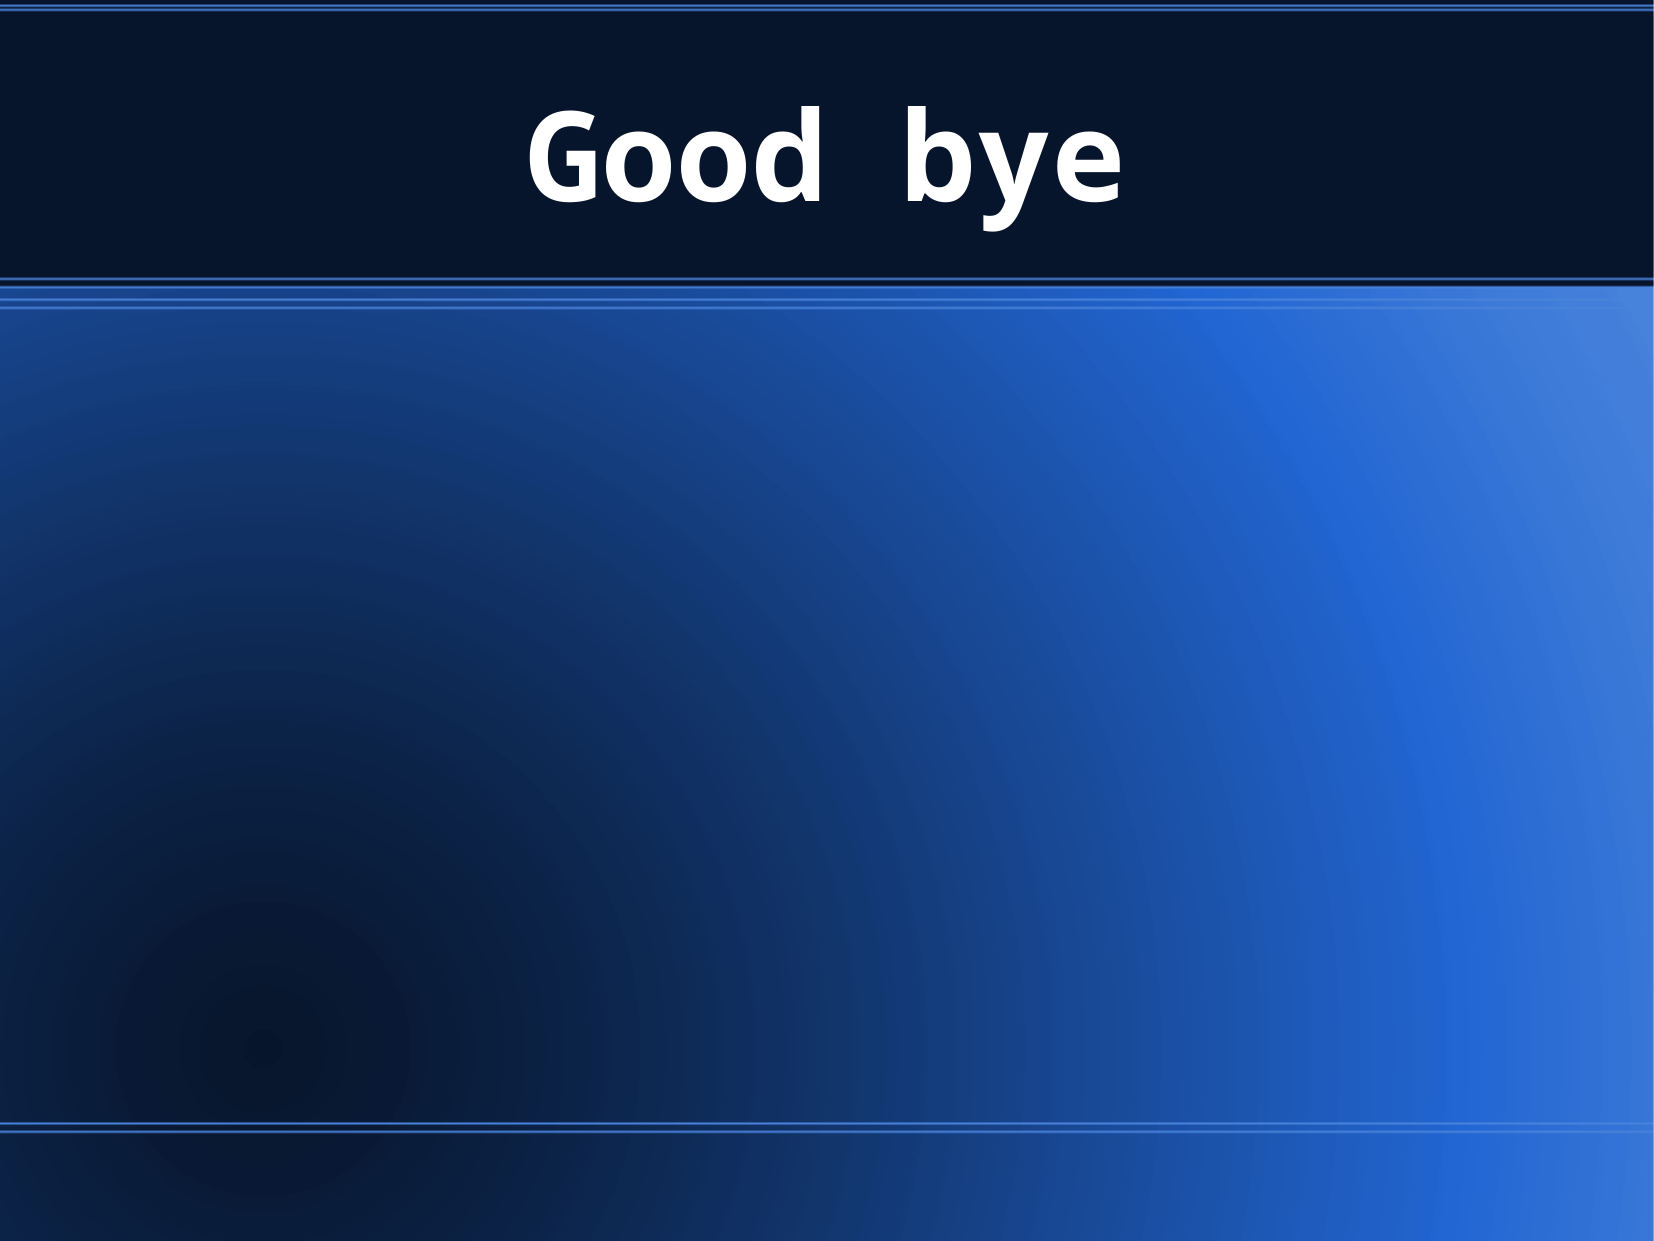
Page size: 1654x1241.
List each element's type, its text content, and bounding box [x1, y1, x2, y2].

picture [0, 0, 1654, 1241]
title Good bye [82, 49, 1571, 257]
